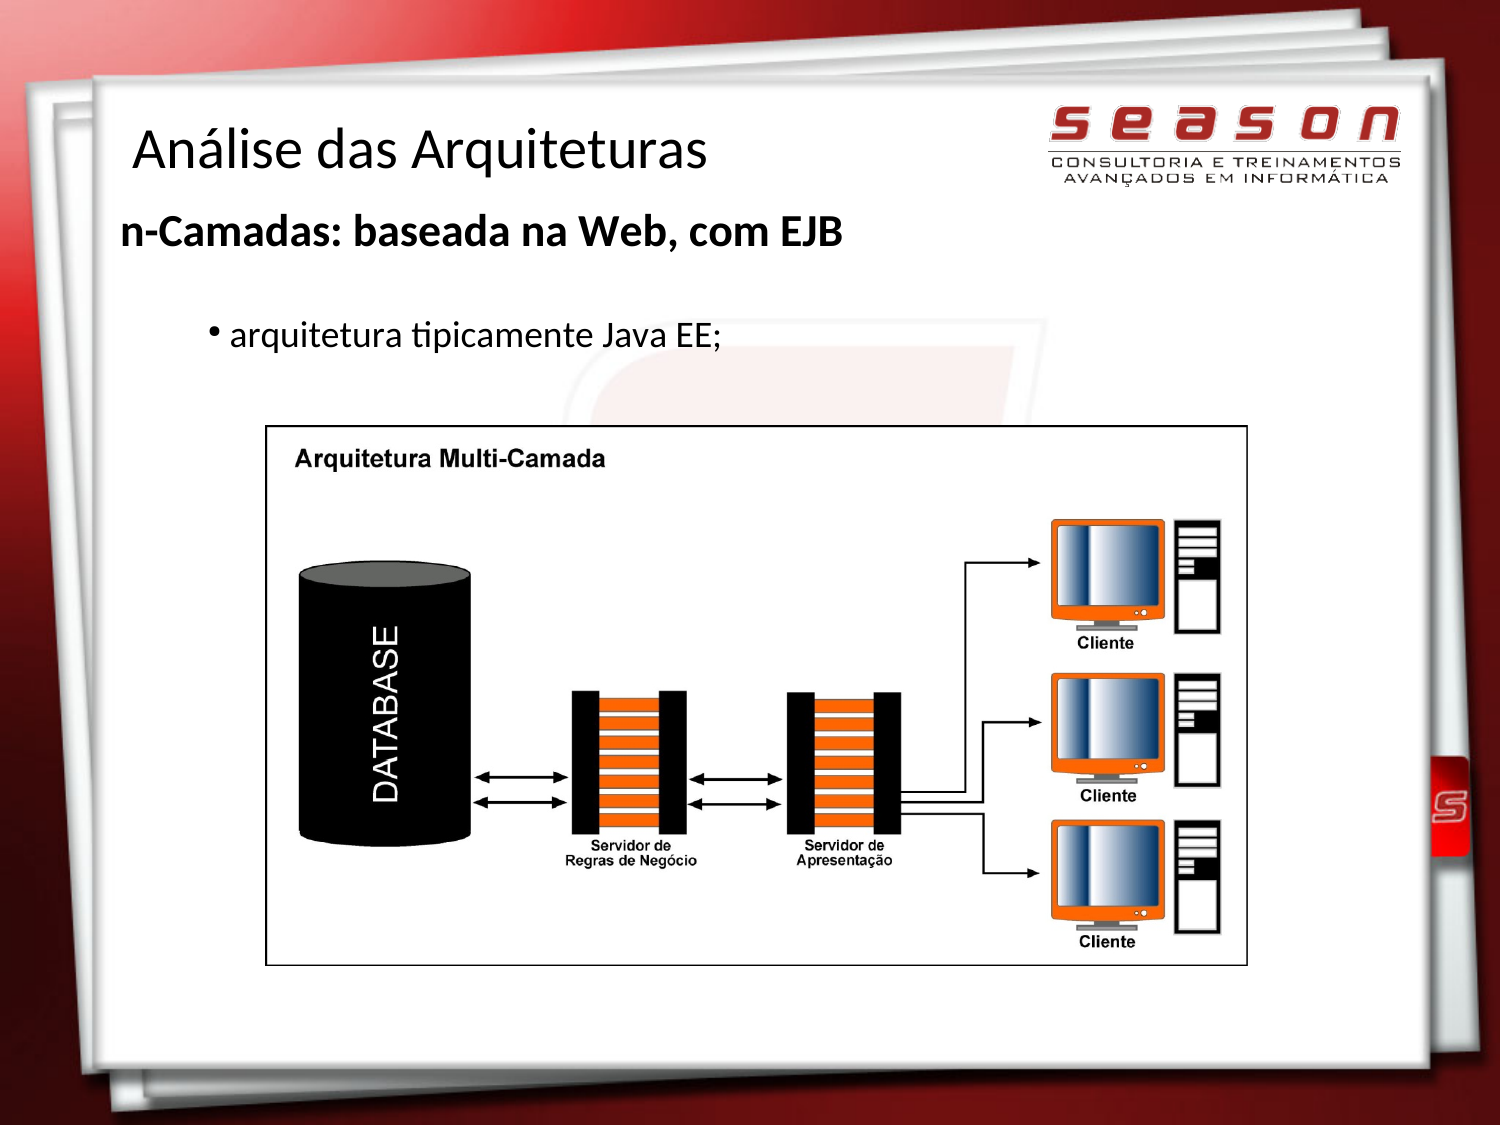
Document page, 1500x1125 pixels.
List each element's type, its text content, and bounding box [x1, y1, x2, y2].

picture [0, 0, 1500, 1125]
title Análise das Arquiteturas [118, 33, 1394, 257]
text_box arquitetura tipicamente Java EE; [207, 286, 1328, 378]
text_box n-Camadas: baseada na Web, com EJB [119, 200, 1240, 256]
